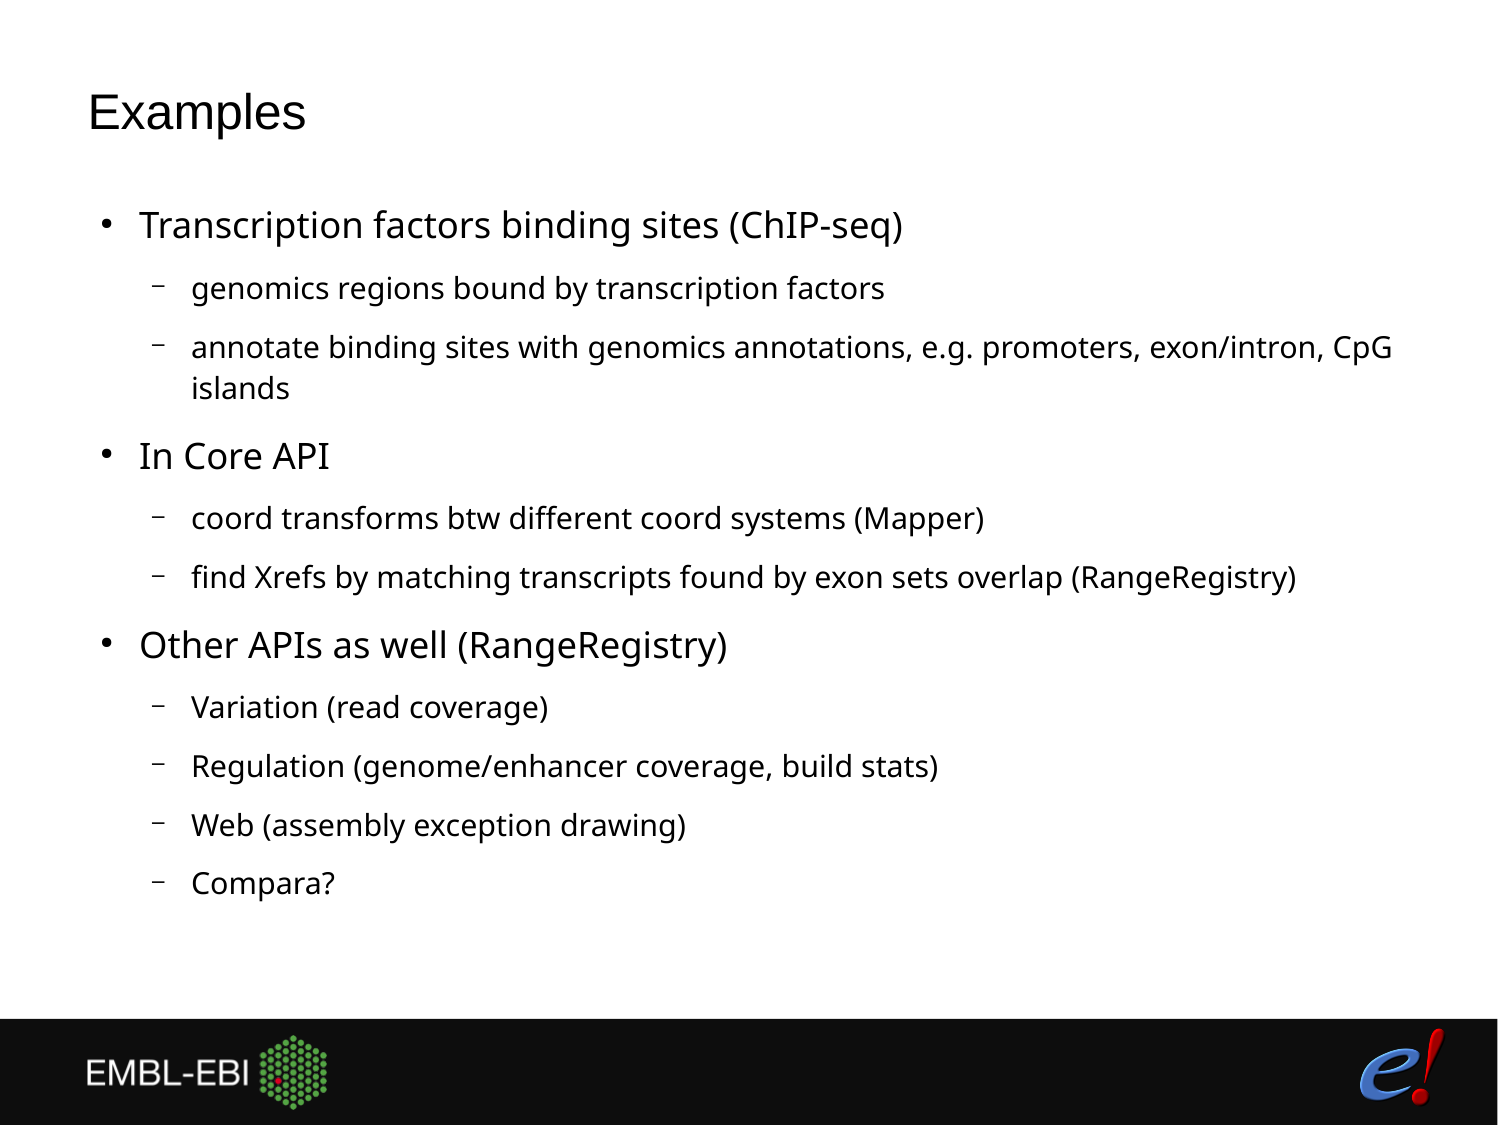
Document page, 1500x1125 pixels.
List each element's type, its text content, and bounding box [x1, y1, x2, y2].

title Examples [87, 50, 1425, 175]
picture [1357, 1026, 1448, 1112]
picture [87, 1035, 327, 1110]
list Transcription factors binding sites (ChIP-seq) genomics regions bound by transcription factors annotate binding sites with genomics annotations, e.g. promoters, exon/intron, CpG islands In Core API coord transforms btw different coord systems (Mapper) find Xrefs by matching transcripts found by exon sets overlap (RangeRegistry) Other APIs as well (RangeRegistry) Variation (read coverage) Regulation (genome/enhancer coverage, build stats) Web (assembly exception drawing) Compara? [87, 200, 1425, 914]
